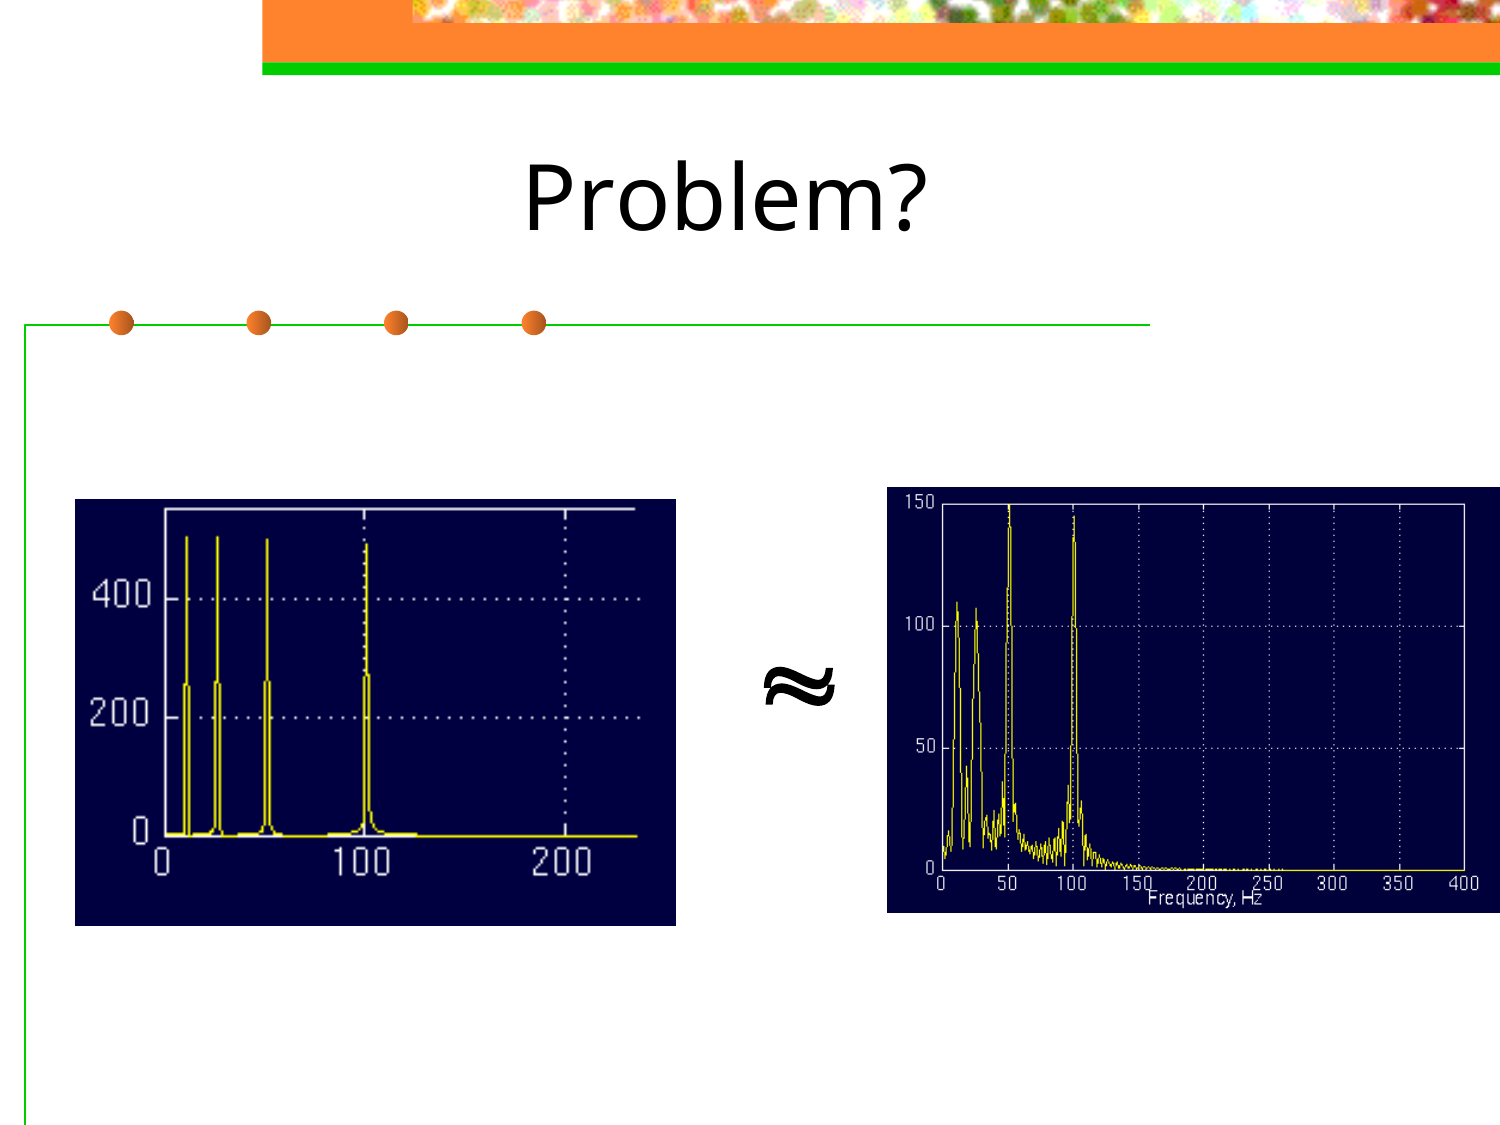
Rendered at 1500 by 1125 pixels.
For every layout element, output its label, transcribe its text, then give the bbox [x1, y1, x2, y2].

text_box  [737, 599, 838, 751]
picture [412, 0, 1500, 23]
title Problem? [87, 99, 1363, 288]
picture [887, 487, 1500, 913]
picture [75, 499, 676, 926]
